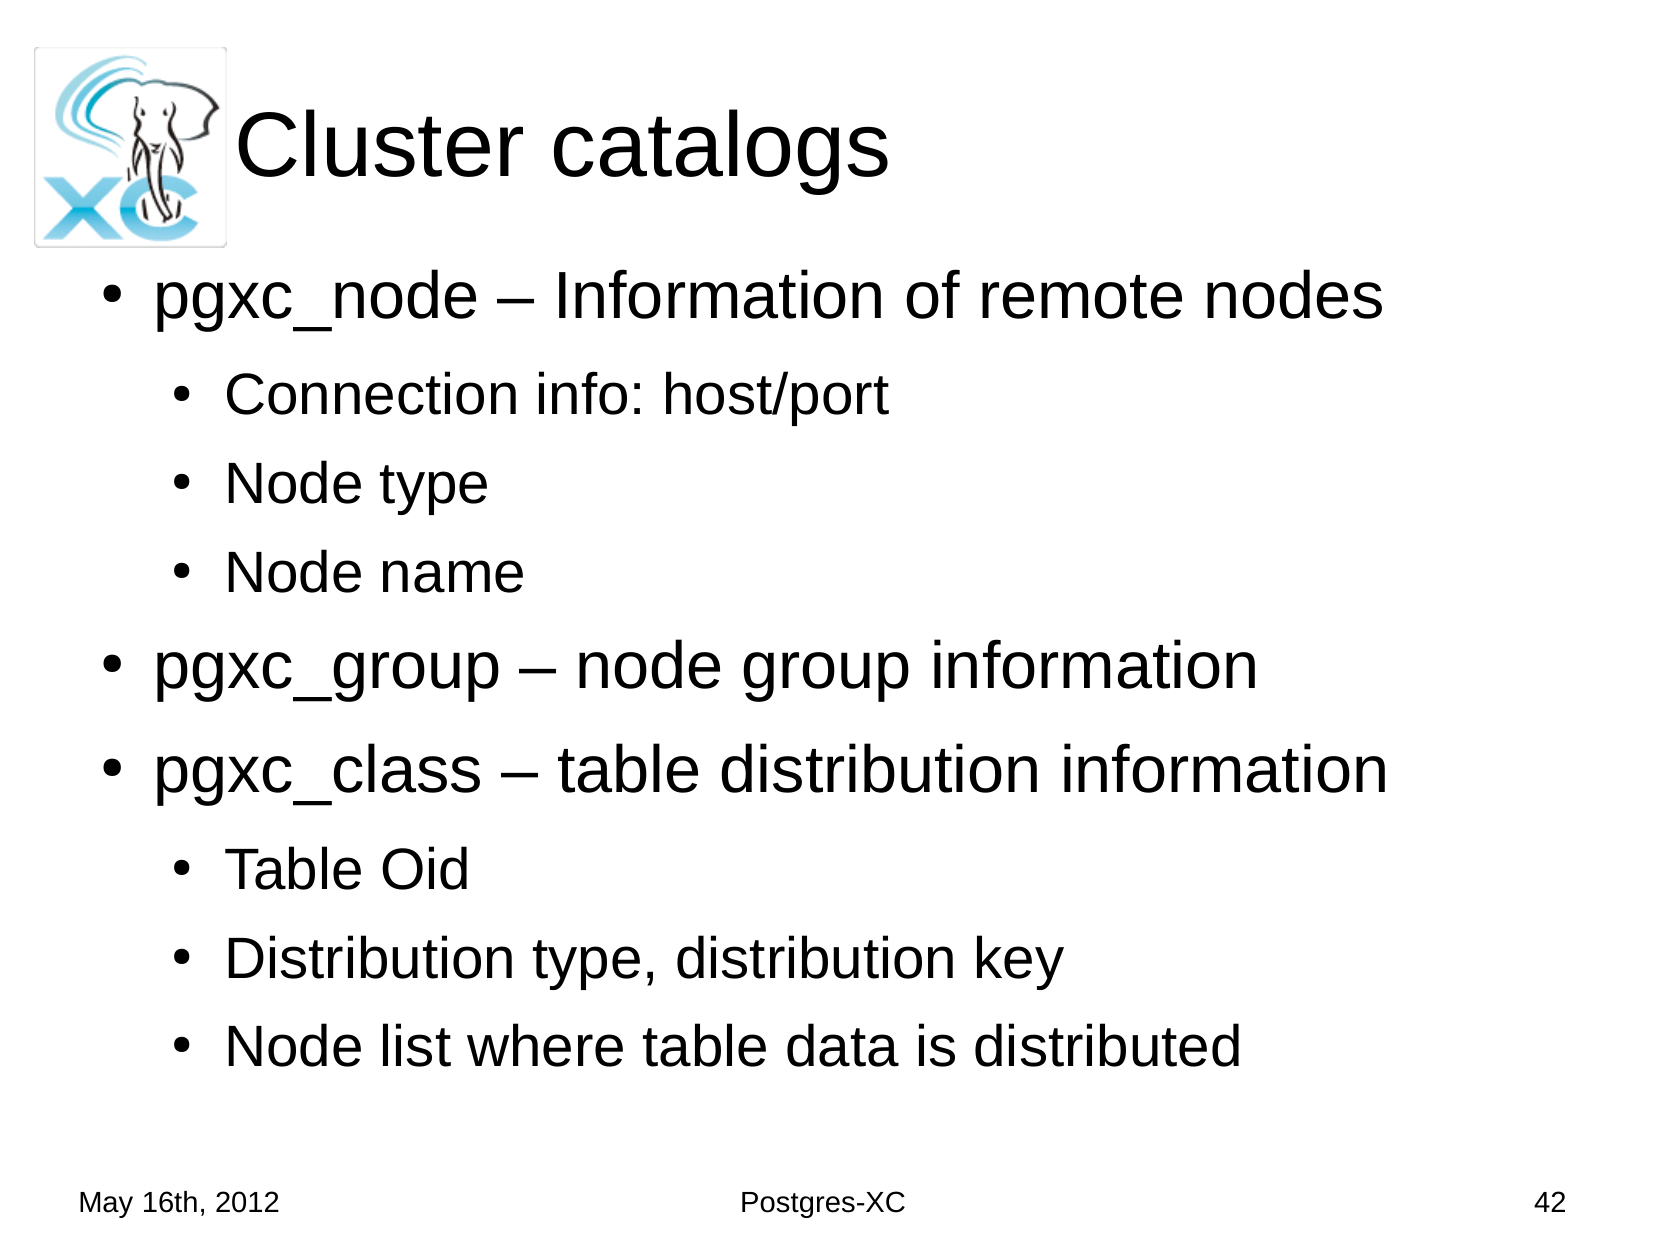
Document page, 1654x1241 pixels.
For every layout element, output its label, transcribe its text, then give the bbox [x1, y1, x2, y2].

list pgxc_node – Information of remote nodes Connection info: host/port Node type Node name pgxc_group – node group information pgxc_class – table distribution information Table Oid Distribution type, distribution key Node list where table data is distributed [82, 258, 1571, 1129]
picture [34, 47, 227, 248]
title Cluster catalogs [234, 40, 1599, 248]
